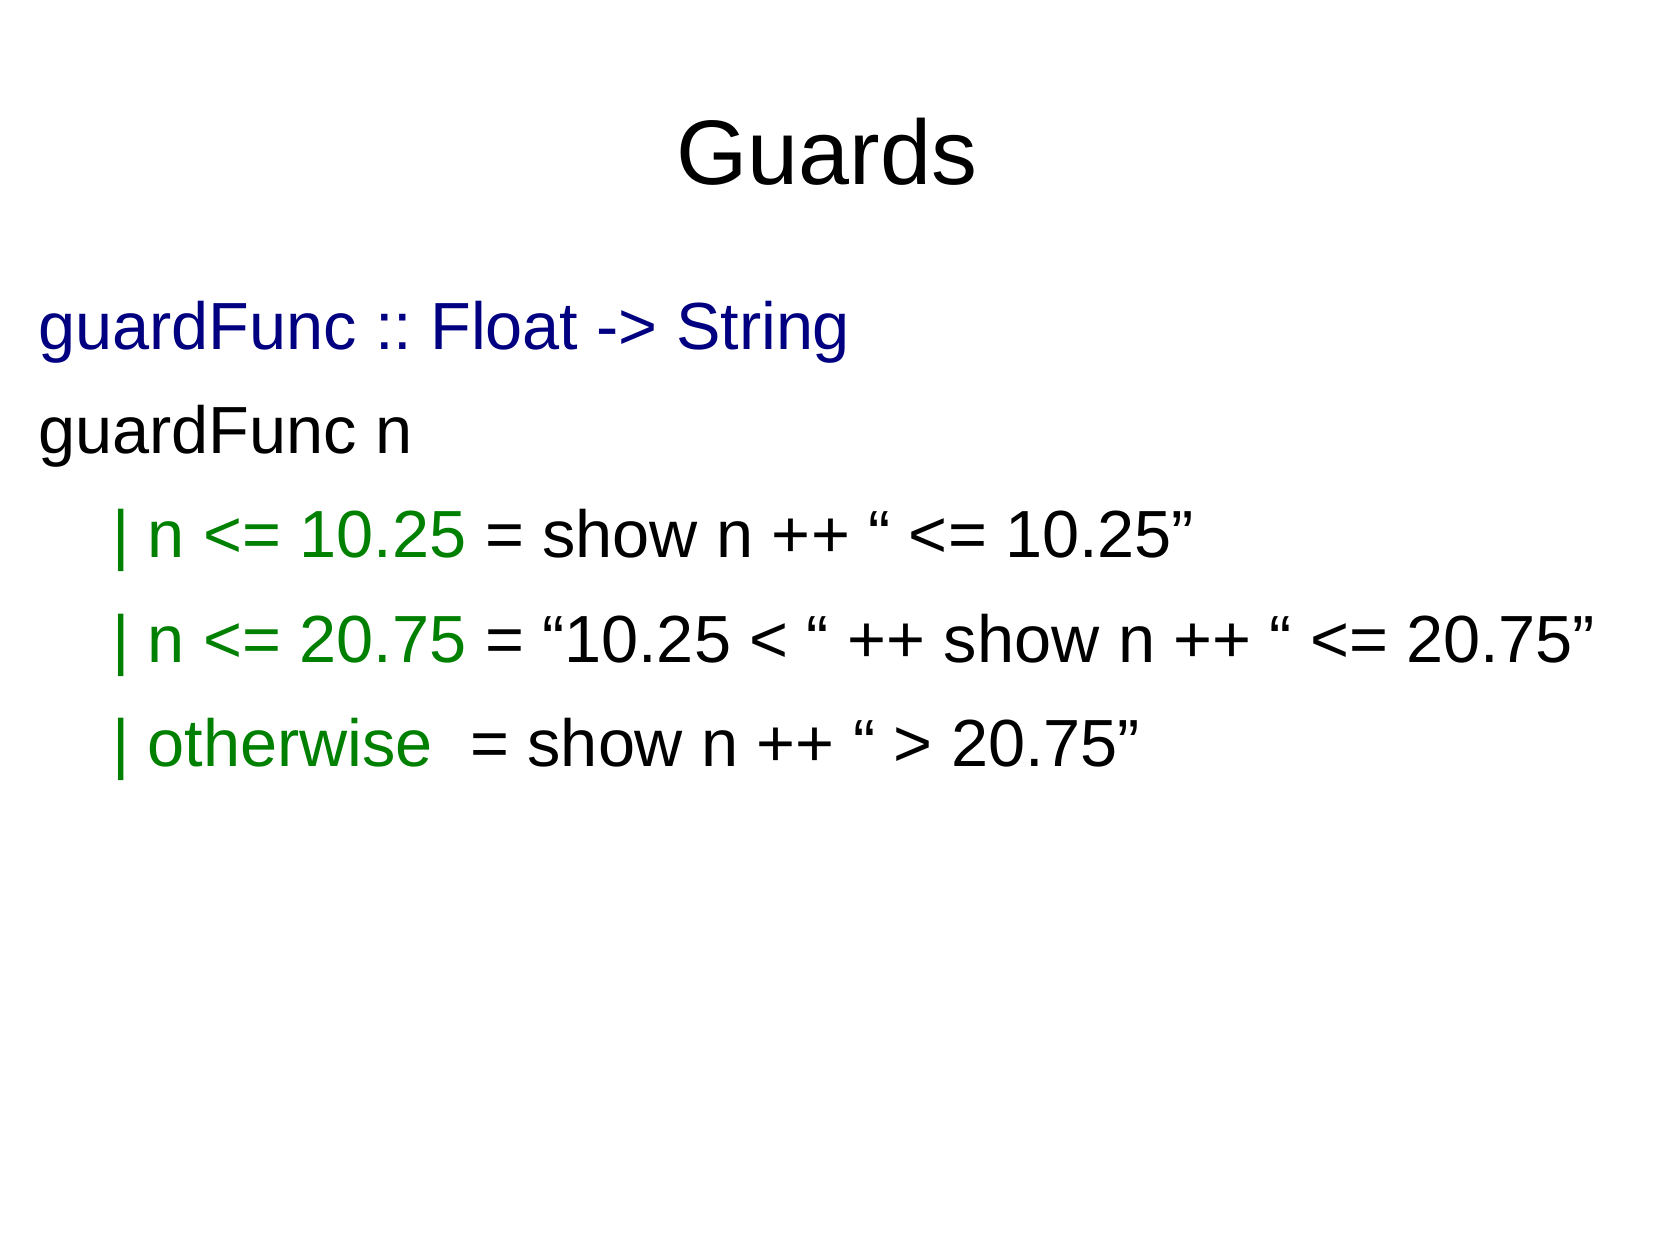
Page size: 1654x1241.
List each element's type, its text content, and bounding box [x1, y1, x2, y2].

title Guards [82, 56, 1571, 250]
list guardFunc :: Float -> String guardFunc n | n <= 10.25 = show n ++ “ <= 10.25” | n <= 20.75 = “10.25 < “ ++ show n ++ “ <= 20.75” | otherwise = show n ++ “ > 20.75” [38, 288, 1625, 1093]
